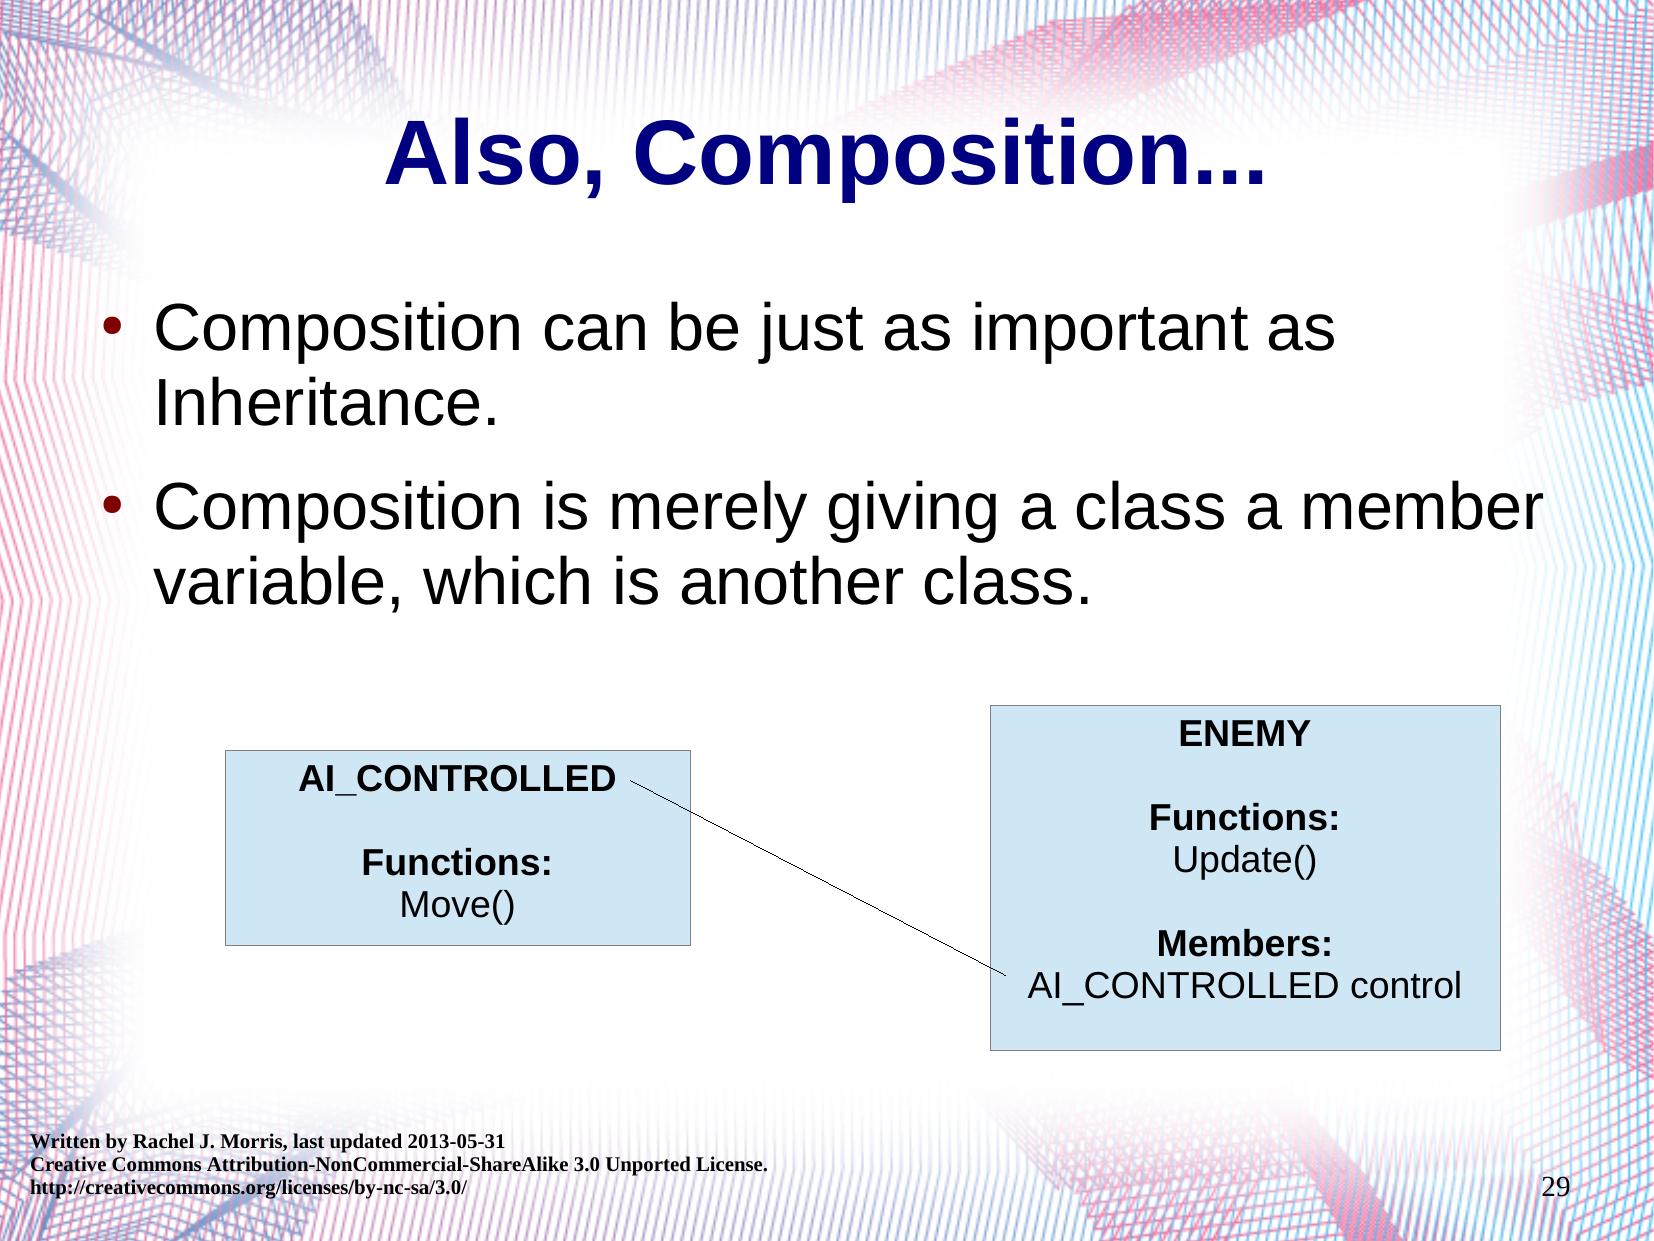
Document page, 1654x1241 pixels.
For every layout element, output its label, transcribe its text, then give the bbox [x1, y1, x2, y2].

title Also, Composition... [82, 49, 1571, 257]
picture [0, 0, 1654, 1241]
list Composition can be just as important as Inheritance. Composition is merely giving a class a member variable, which is another class. [82, 290, 1571, 631]
text_box ENEMY Functions: Update() Members: AI_CONTROLLED control [990, 705, 1501, 1051]
text_box AI_CONTROLLED Functions: Move() [225, 750, 691, 946]
